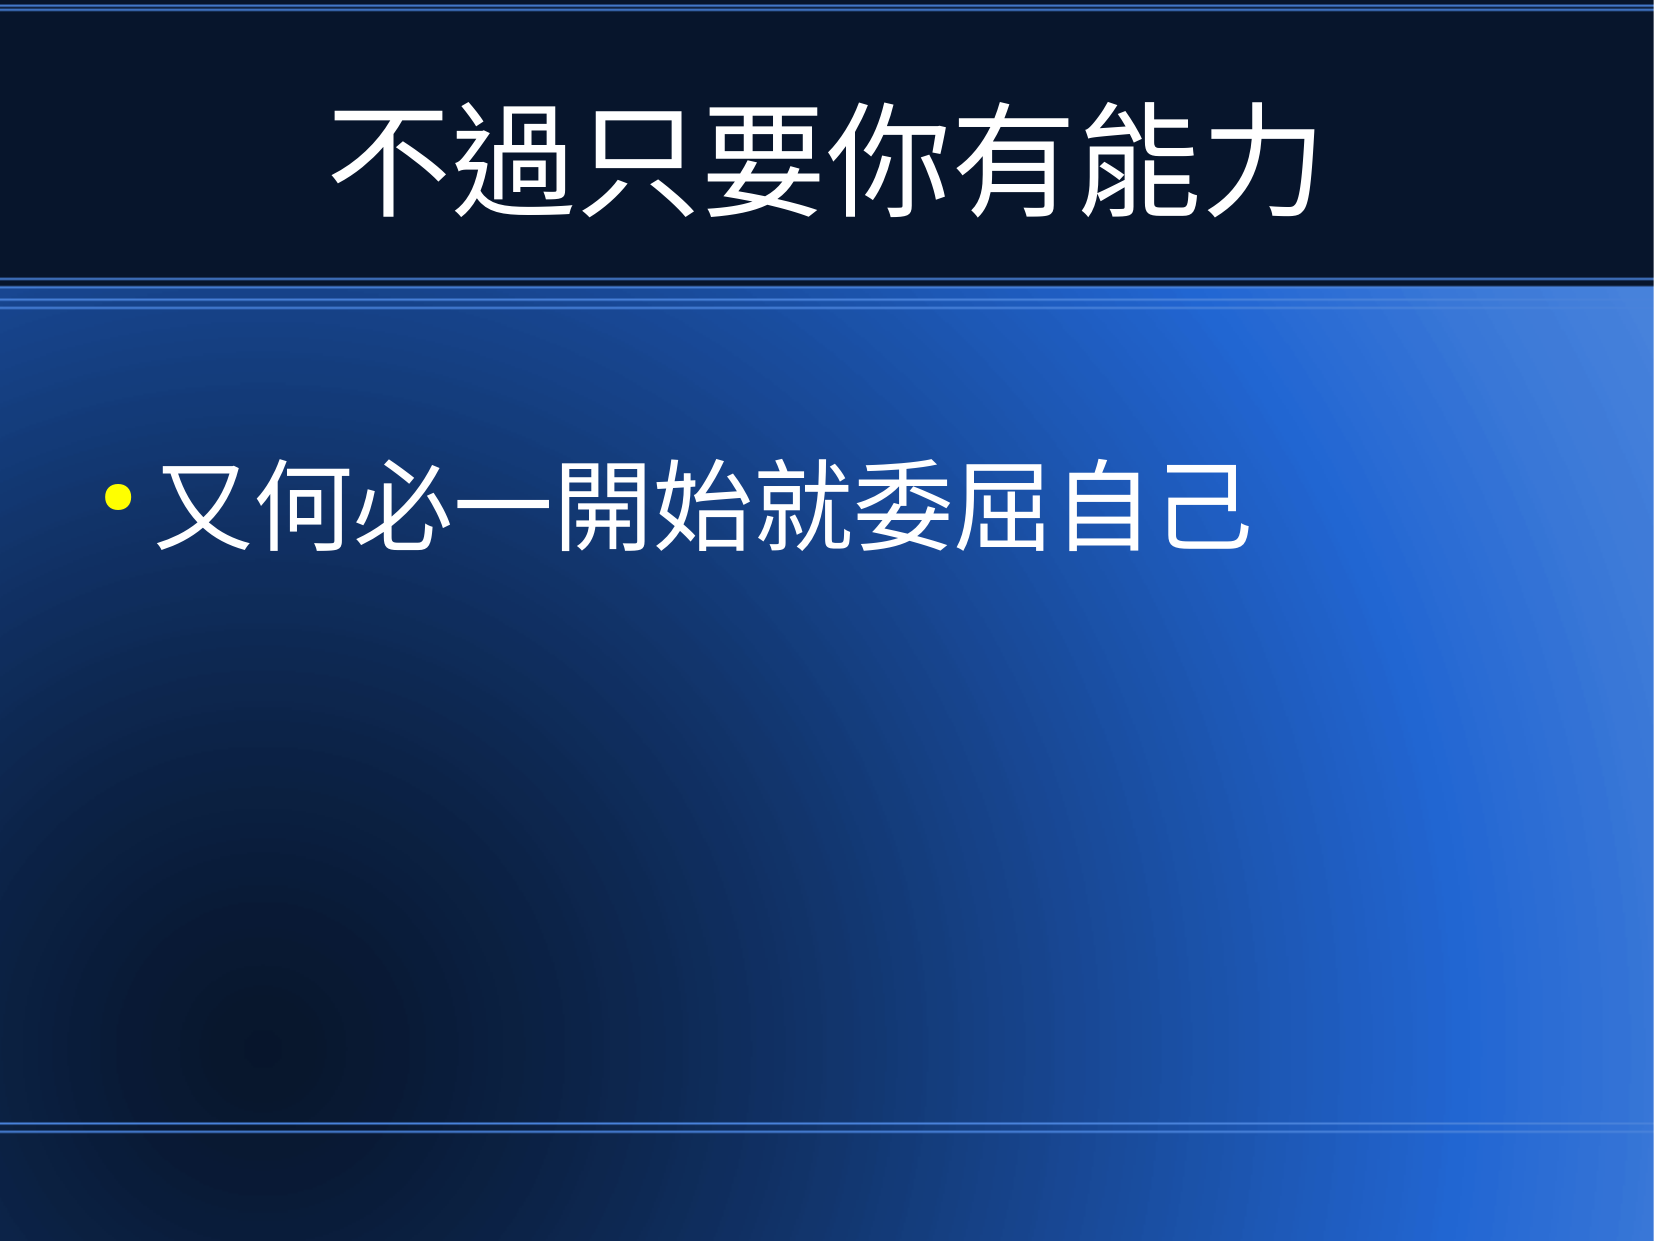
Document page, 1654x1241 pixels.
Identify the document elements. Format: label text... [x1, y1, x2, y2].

title 不過只要你有能力 [82, 49, 1571, 257]
picture [0, 0, 1654, 1241]
list 又何必一開始就委屈自己 [82, 355, 1571, 1241]
